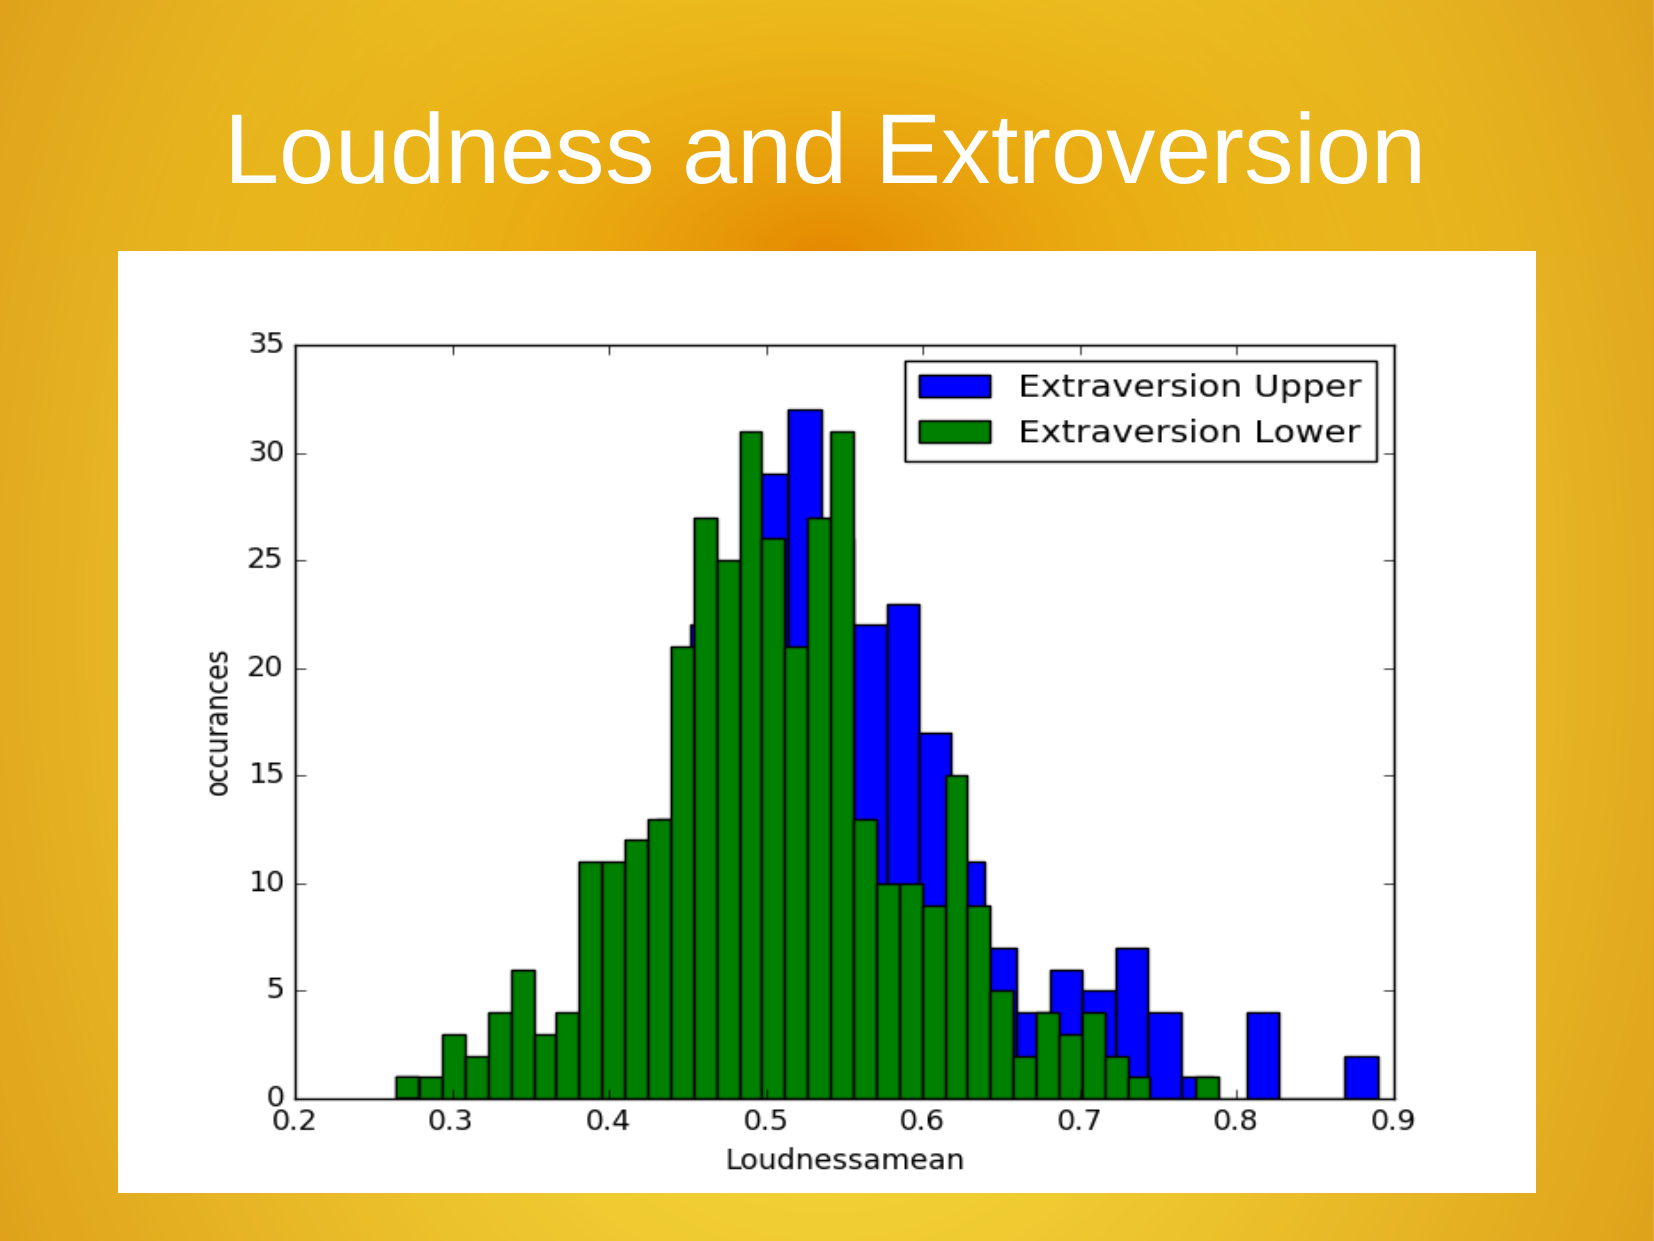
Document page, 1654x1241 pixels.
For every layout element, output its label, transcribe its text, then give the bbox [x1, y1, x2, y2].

picture [118, 251, 1536, 1193]
title Loudness and Extroversion [82, 47, 1571, 252]
